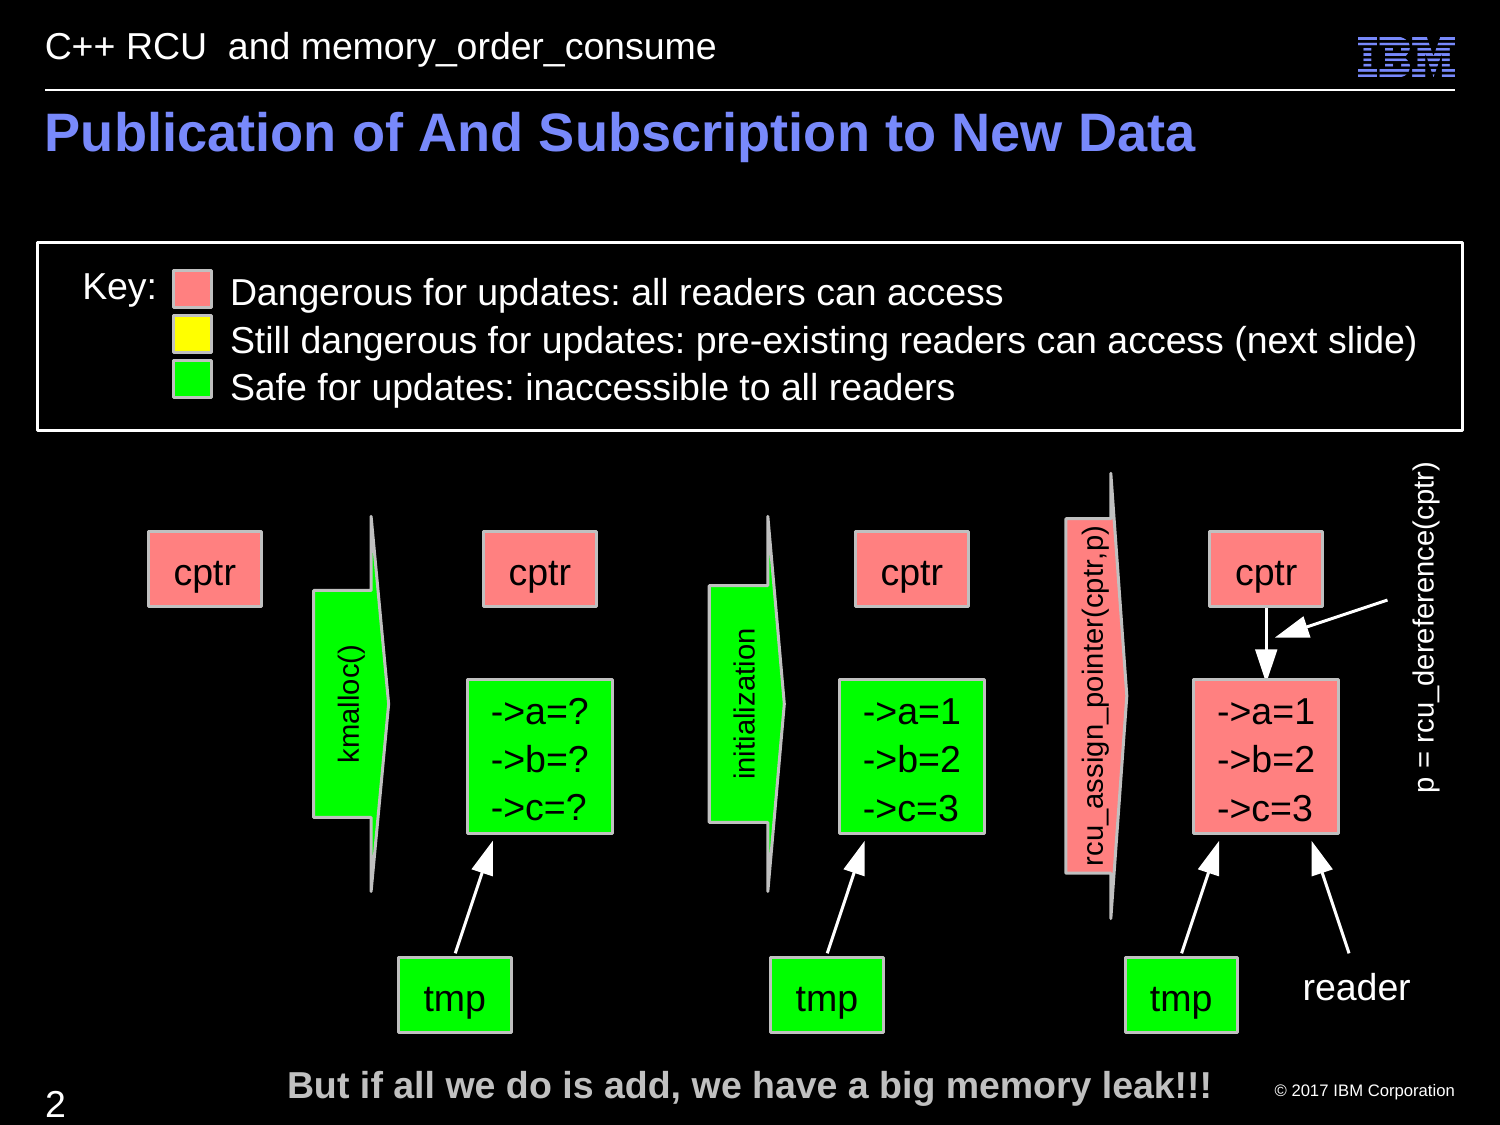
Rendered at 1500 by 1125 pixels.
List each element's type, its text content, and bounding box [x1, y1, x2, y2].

text_box cptr [855, 531, 969, 607]
text_box [173, 315, 212, 353]
text_box tmp [398, 957, 512, 1033]
text_box Key: [67, 255, 173, 315]
text_box ->a=1 ->b=2 ->c=3 [1193, 679, 1339, 834]
title Publication of And Subscription to New Data [29, 97, 1455, 203]
text_box rcu_assign_pointer(cptr,p) [1065, 473, 1127, 919]
picture [1358, 37, 1455, 77]
text_box cptr [148, 531, 262, 607]
text_box cptr [483, 531, 597, 607]
text_box [173, 360, 212, 398]
text_box tmp [1125, 957, 1238, 1033]
text_box p = rcu_dereference(cptr) [1394, 446, 1447, 809]
text_box kmalloc() [313, 516, 389, 892]
text_box ->a=? ->b=? ->c=? [467, 679, 613, 834]
text_box [173, 270, 212, 308]
text_box initialization [709, 516, 785, 892]
text_box tmp [770, 957, 884, 1033]
text_box Safe for updates: inaccessible to all readers [215, 355, 971, 416]
text_box cptr [1209, 531, 1323, 607]
text_box Still dangerous for updates: pre-existing readers can access (next slide) [215, 308, 1433, 369]
text_box reader [1287, 955, 1426, 1016]
text_box But if all we do is add, we have a big memory leak!!! [263, 1053, 1237, 1114]
text_box Dangerous for updates: all readers can access [215, 260, 1019, 308]
text_box ->a=1 ->b=2 ->c=3 [839, 679, 985, 834]
